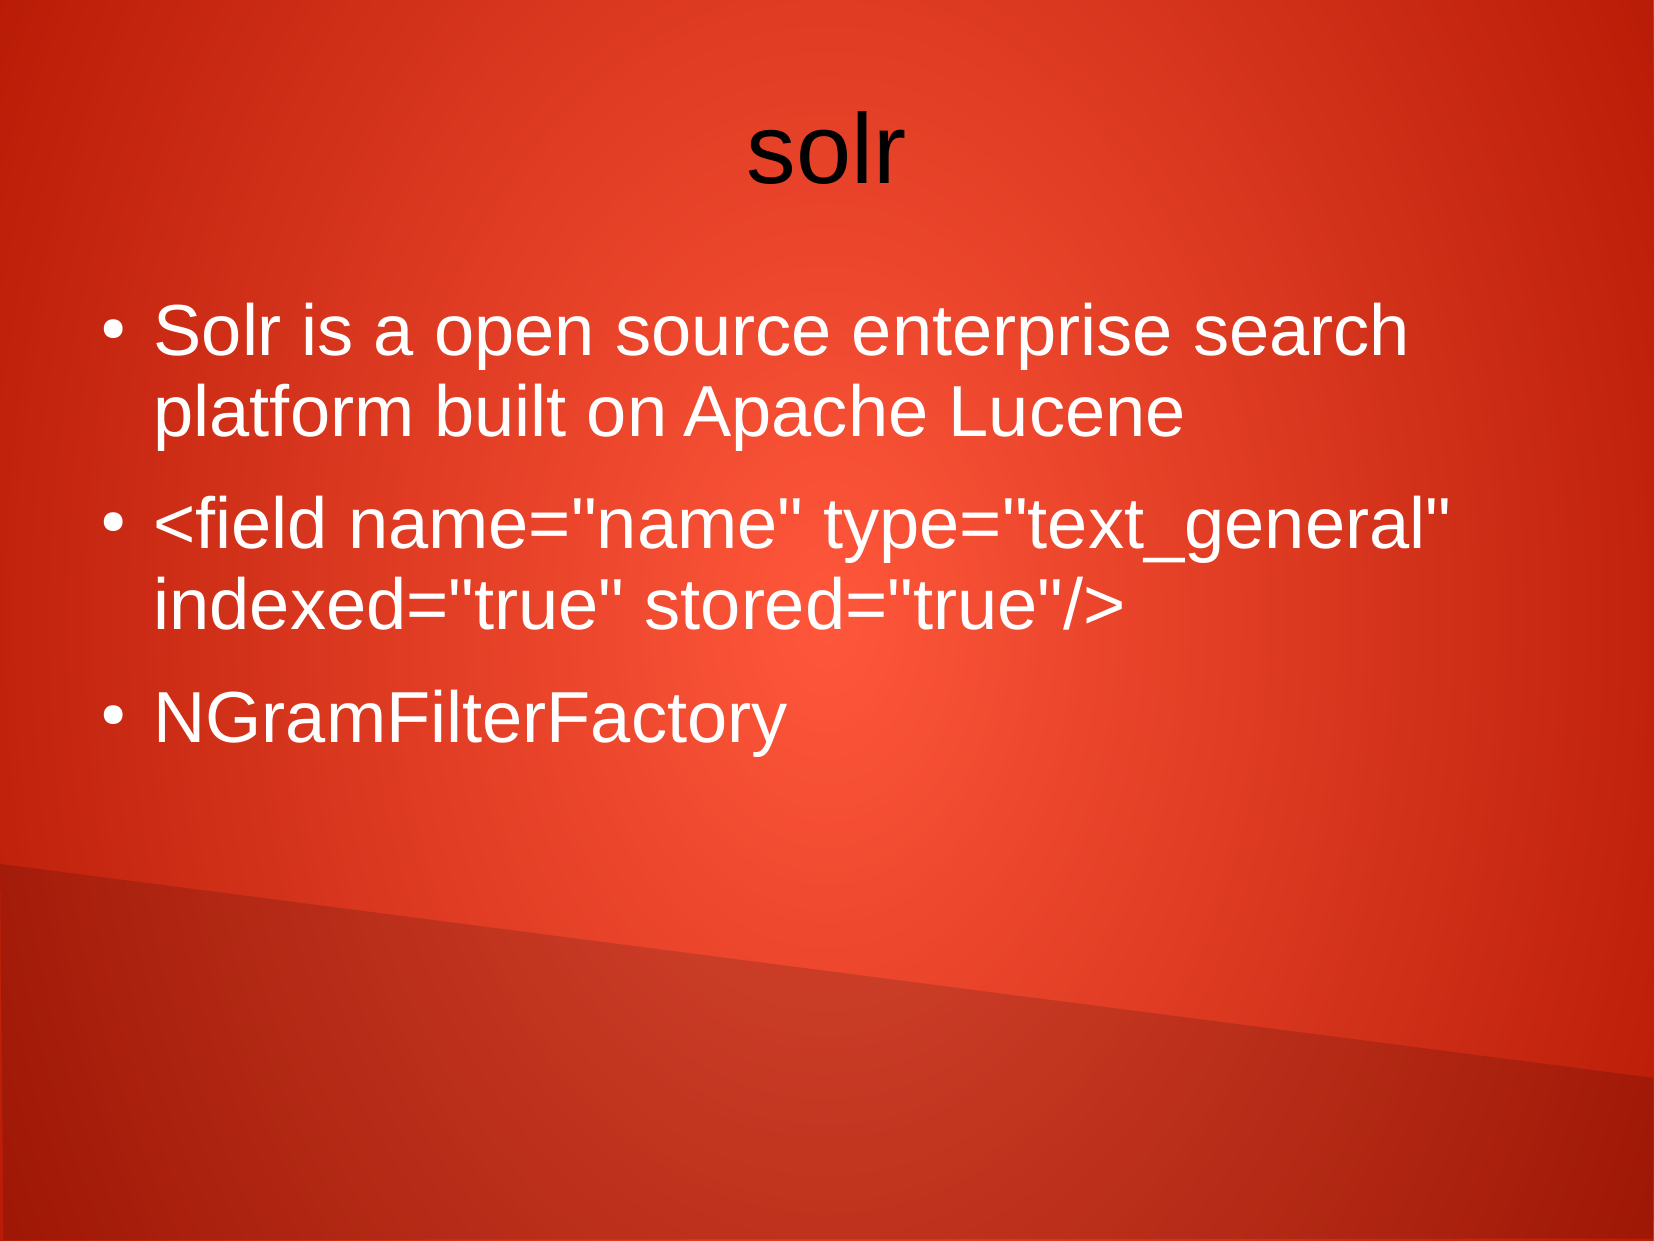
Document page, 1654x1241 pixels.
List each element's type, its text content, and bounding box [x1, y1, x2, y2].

title solr [82, 47, 1571, 252]
list Solr is a open source enterprise search platform built on Apache Lucene <field name="name" type="text_general" indexed="true" stored="true"/> NGramFilterFactory [82, 290, 1571, 1010]
